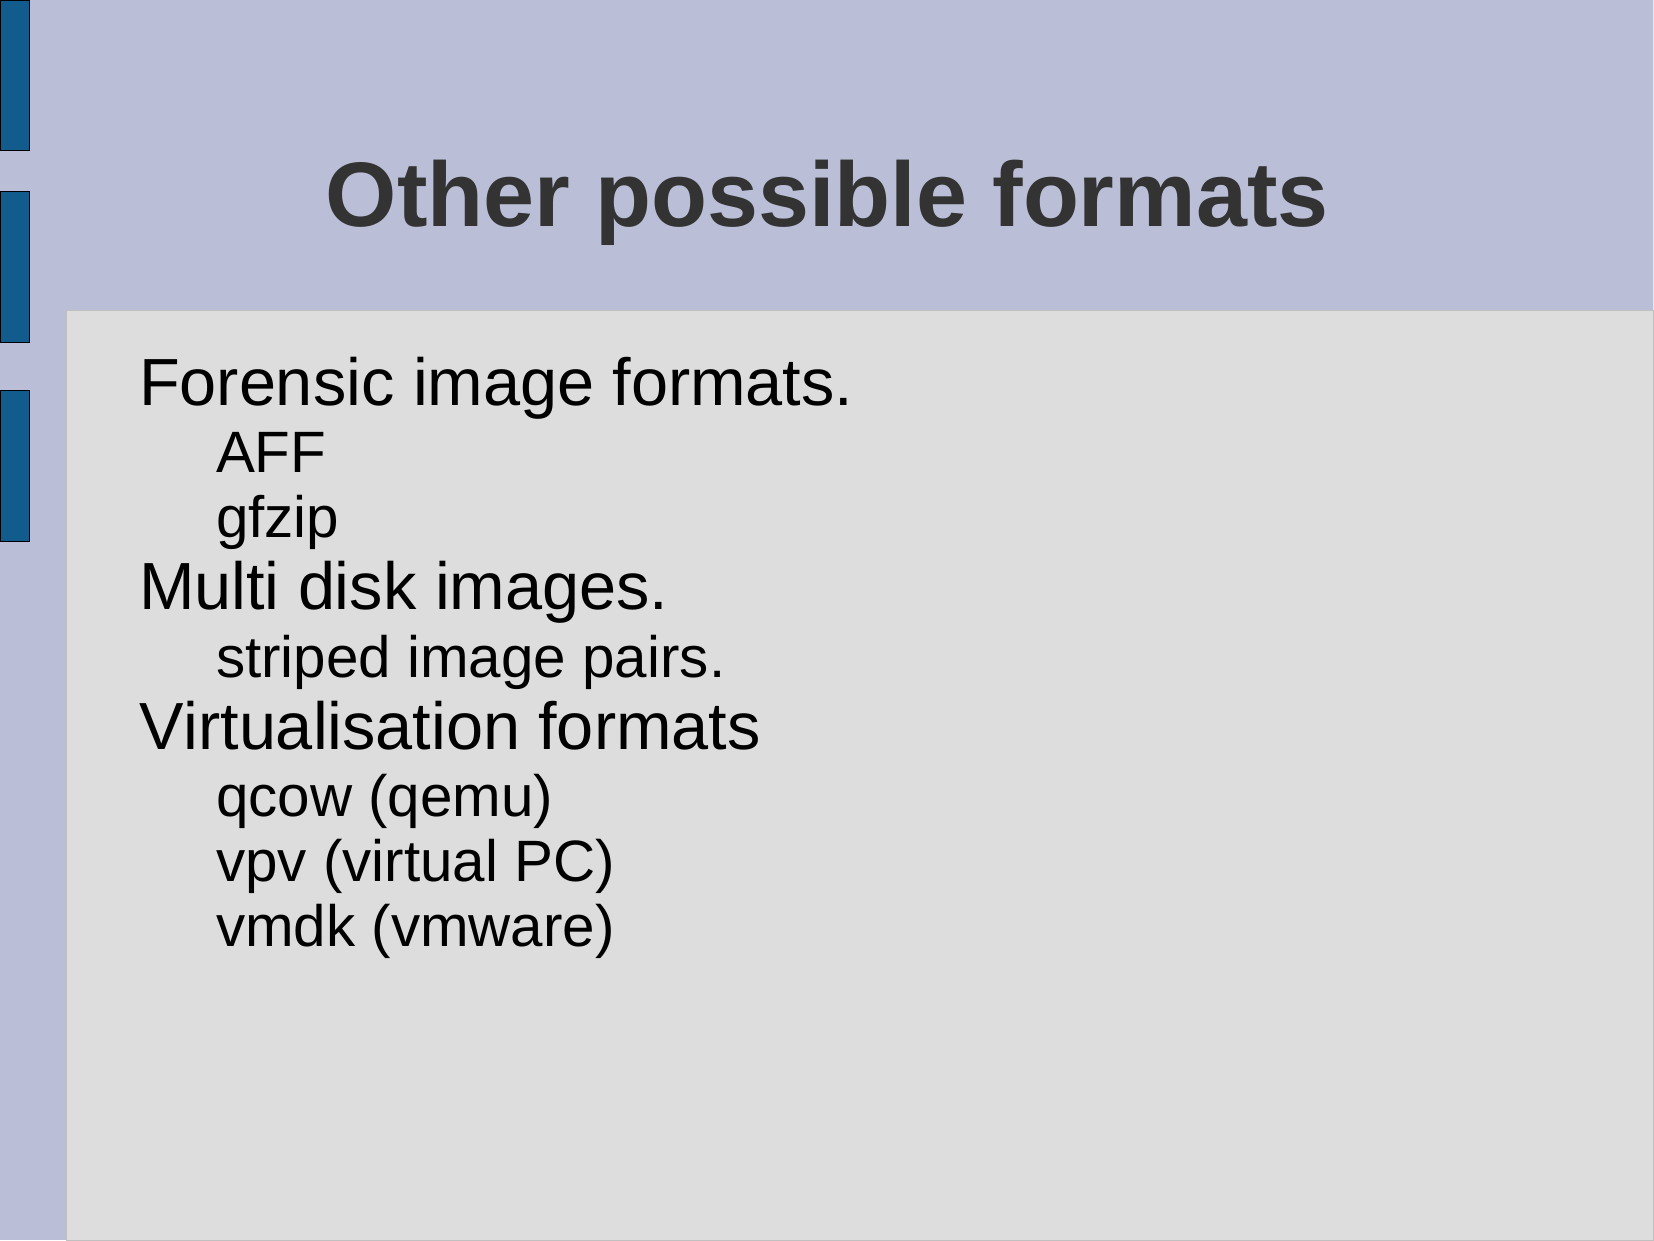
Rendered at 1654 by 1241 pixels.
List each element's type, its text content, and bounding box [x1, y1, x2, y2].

list Forensic image formats. AFF gfzip Multi disk images. striped image pairs. Virtualisation formats qcow (qemu) vpv (virtual PC) vmdk (vmware) [121, 344, 1534, 1127]
title Other possible formats [121, 91, 1534, 299]
